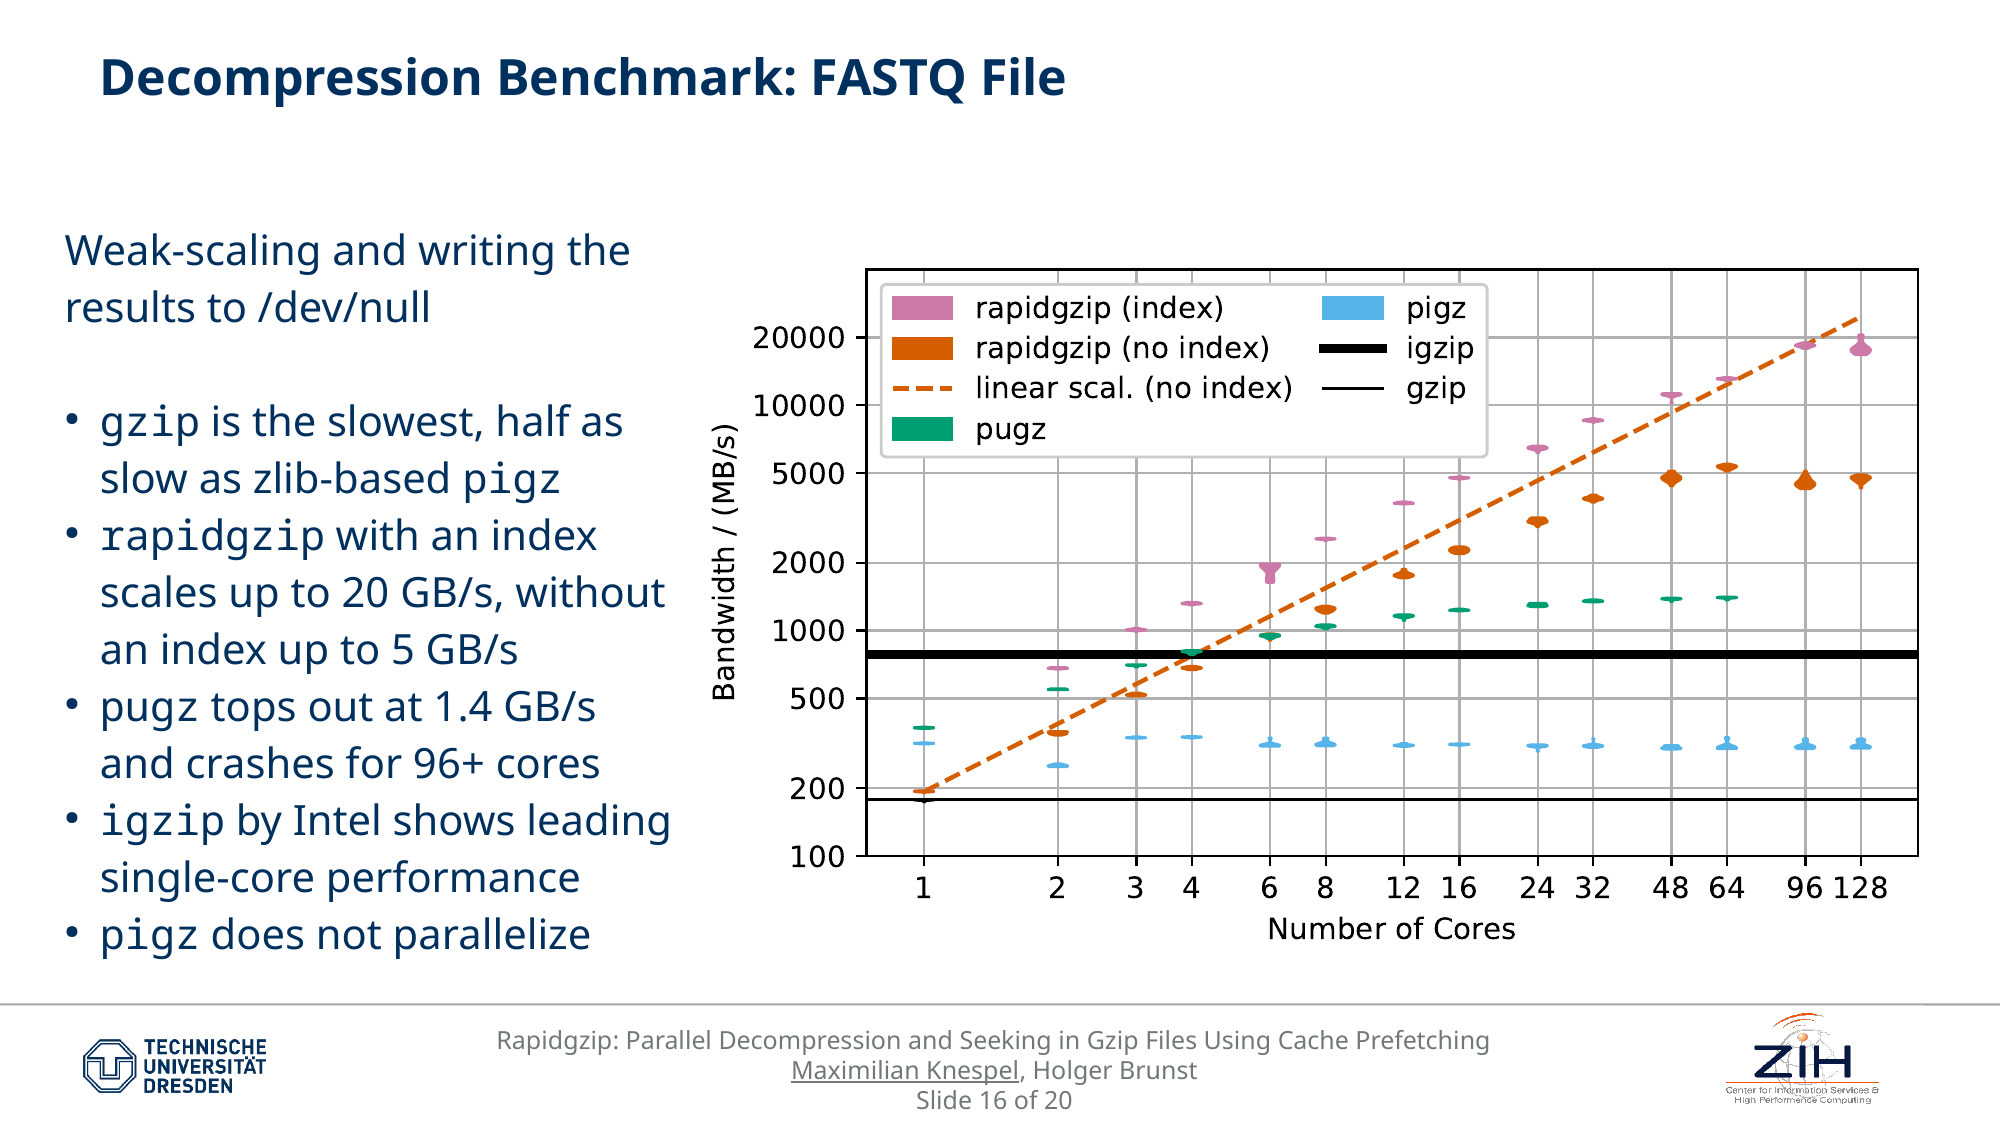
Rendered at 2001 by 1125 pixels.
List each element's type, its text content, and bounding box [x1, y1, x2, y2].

text_box Weak-scaling and writing the results to /dev/null gzip is the slowest, half as slow as zlib-based pigz rapidgzip with an index scales up to 20 GB/s, without an index up to 5 GB/s pugz tops out at 1.4 GB/s and crashes for 96+ cores igzip by Intel shows leading single-core performance pigz does not parallelize [64, 220, 678, 972]
picture [83, 1039, 266, 1093]
picture [1726, 1013, 1879, 1104]
picture [678, 237, 1950, 980]
title Decompression Benchmark: FASTQ File [99, 44, 1900, 233]
